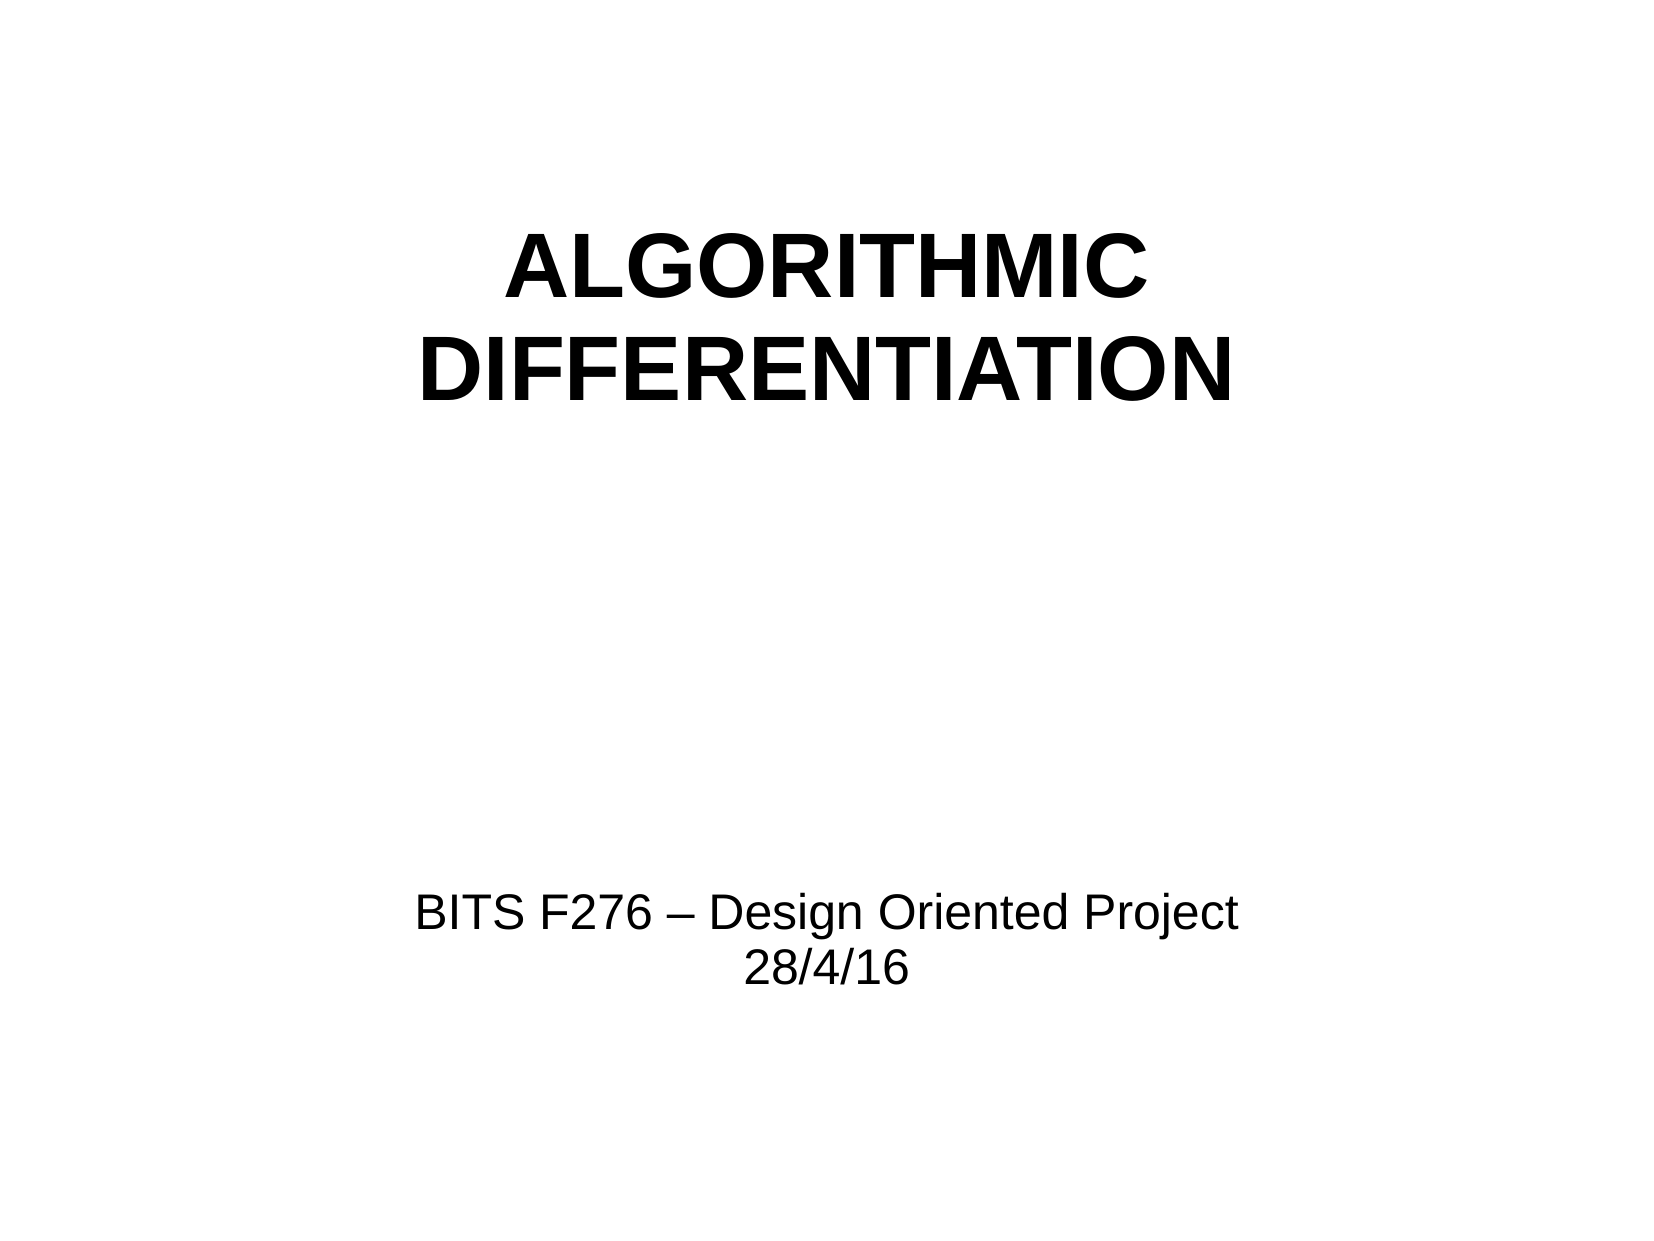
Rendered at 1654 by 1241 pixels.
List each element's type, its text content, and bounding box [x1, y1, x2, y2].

subtitle BITS F276 – Design Oriented Project 28/4/16 [82, 870, 1571, 1010]
title ALGORITHMIC DIFFERENTIATION [82, 49, 1571, 586]
